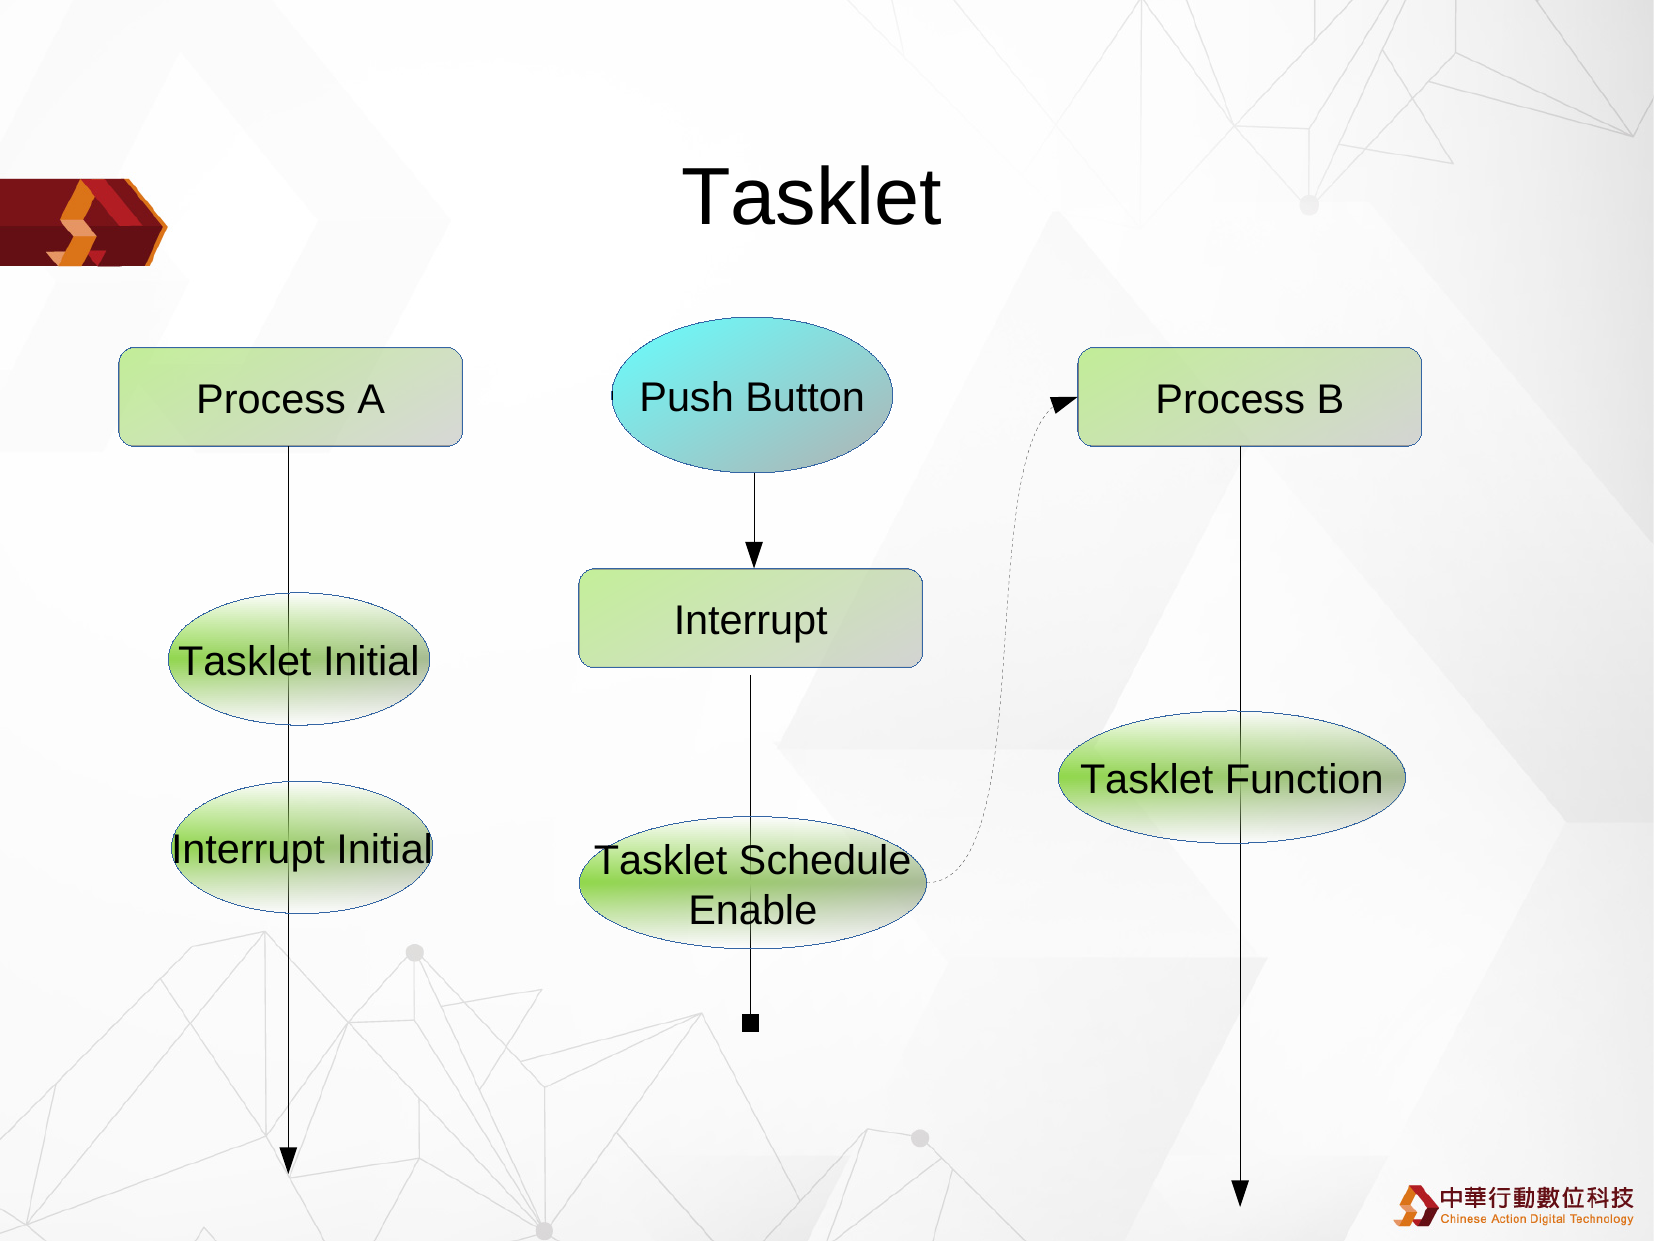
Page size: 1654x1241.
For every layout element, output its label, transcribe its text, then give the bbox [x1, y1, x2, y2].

title Tasklet [118, 112, 1506, 281]
picture [0, 0, 1654, 1241]
text_box Push Button [611, 317, 893, 473]
text_box Interrupt Initial [171, 781, 433, 914]
text_box Process A [118, 347, 463, 447]
text_box Tasklet Initial [168, 592, 430, 726]
text_box Tasklet Schedule Enable [579, 816, 927, 949]
text_box Tasklet Function [1058, 710, 1406, 844]
text_box Interrupt [578, 568, 923, 668]
text_box Process B [1077, 347, 1422, 447]
